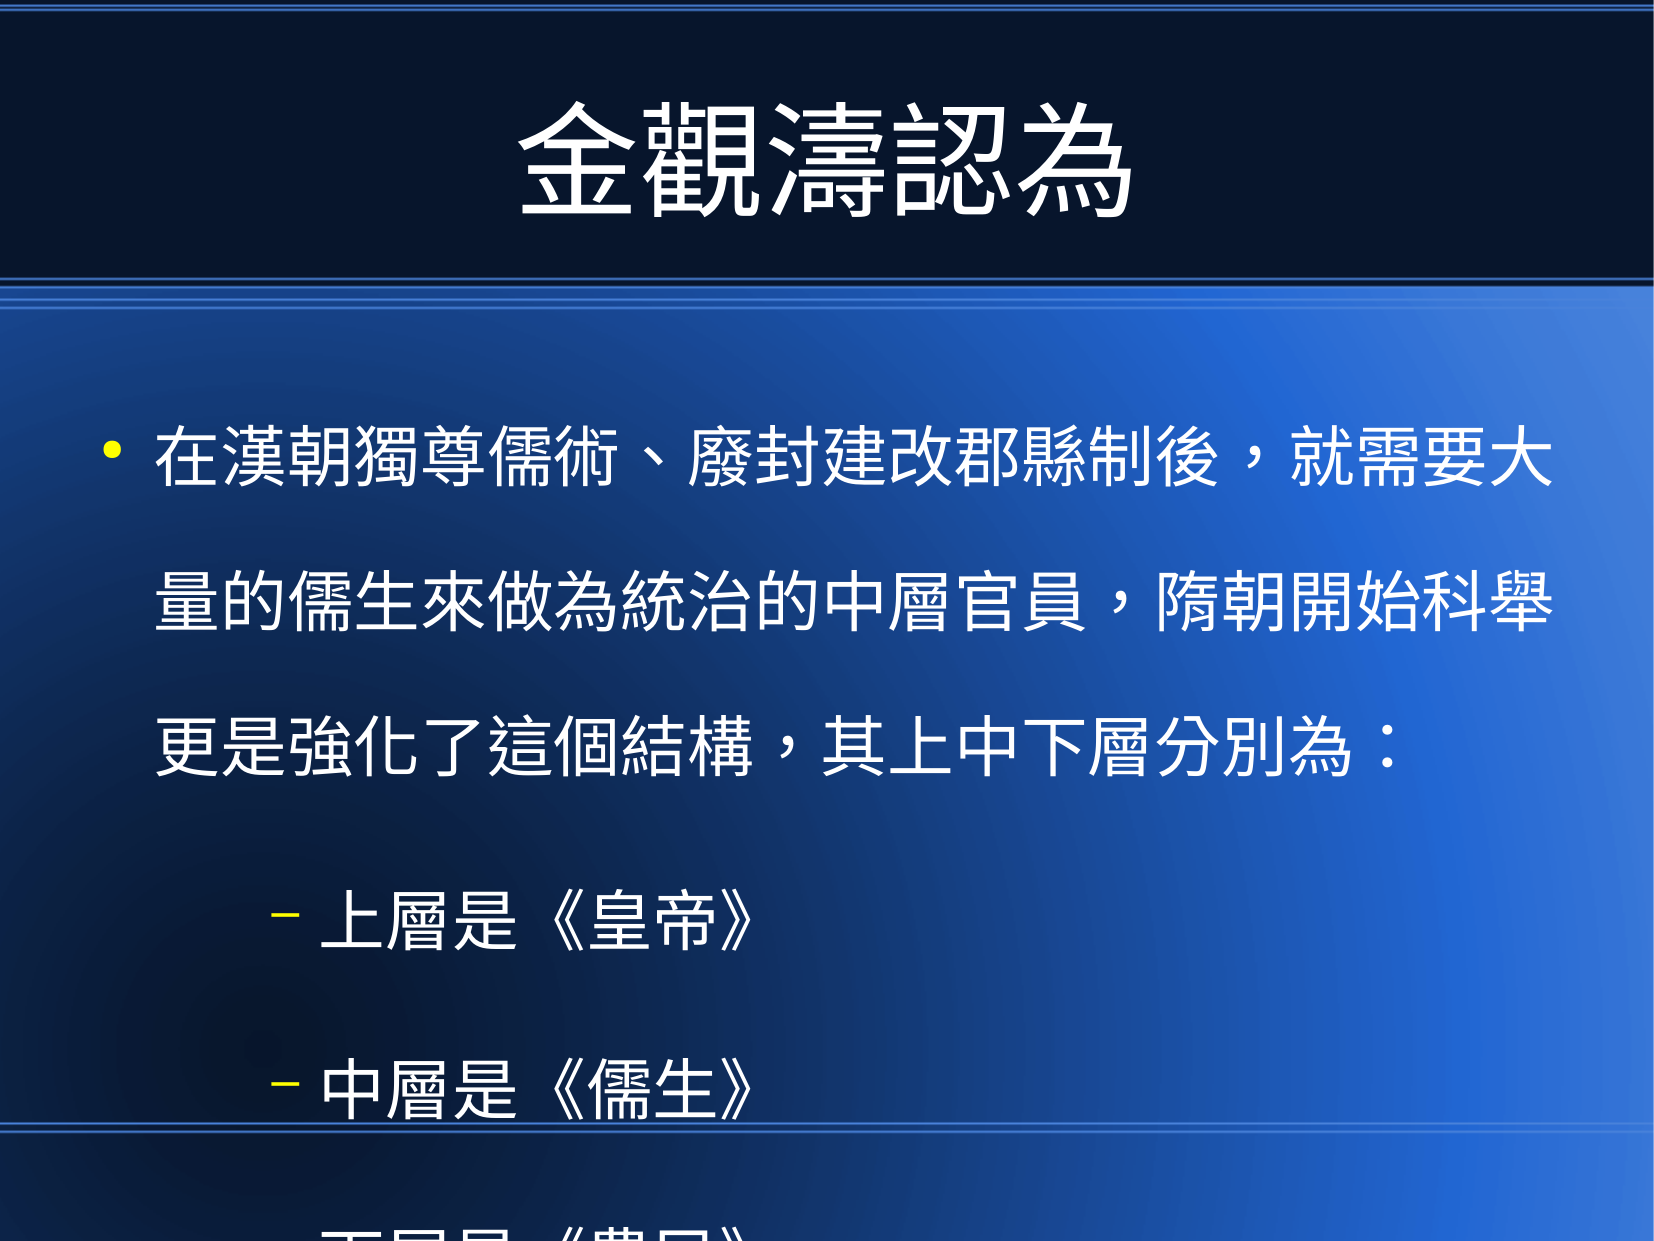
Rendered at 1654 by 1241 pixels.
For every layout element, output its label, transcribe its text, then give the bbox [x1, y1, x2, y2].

picture [0, 0, 1654, 1241]
list 在漢朝獨尊儒術、廢封建改郡縣制後，就需要大量的儒生來做為統治的中層官員，隋朝開始科舉更是強化了這個結構，其上中下層分別為： 上層是《皇帝》 中層是《儒生》 下層是《農民》 [82, 355, 1571, 1241]
title 金觀濤認為 [82, 49, 1571, 257]
